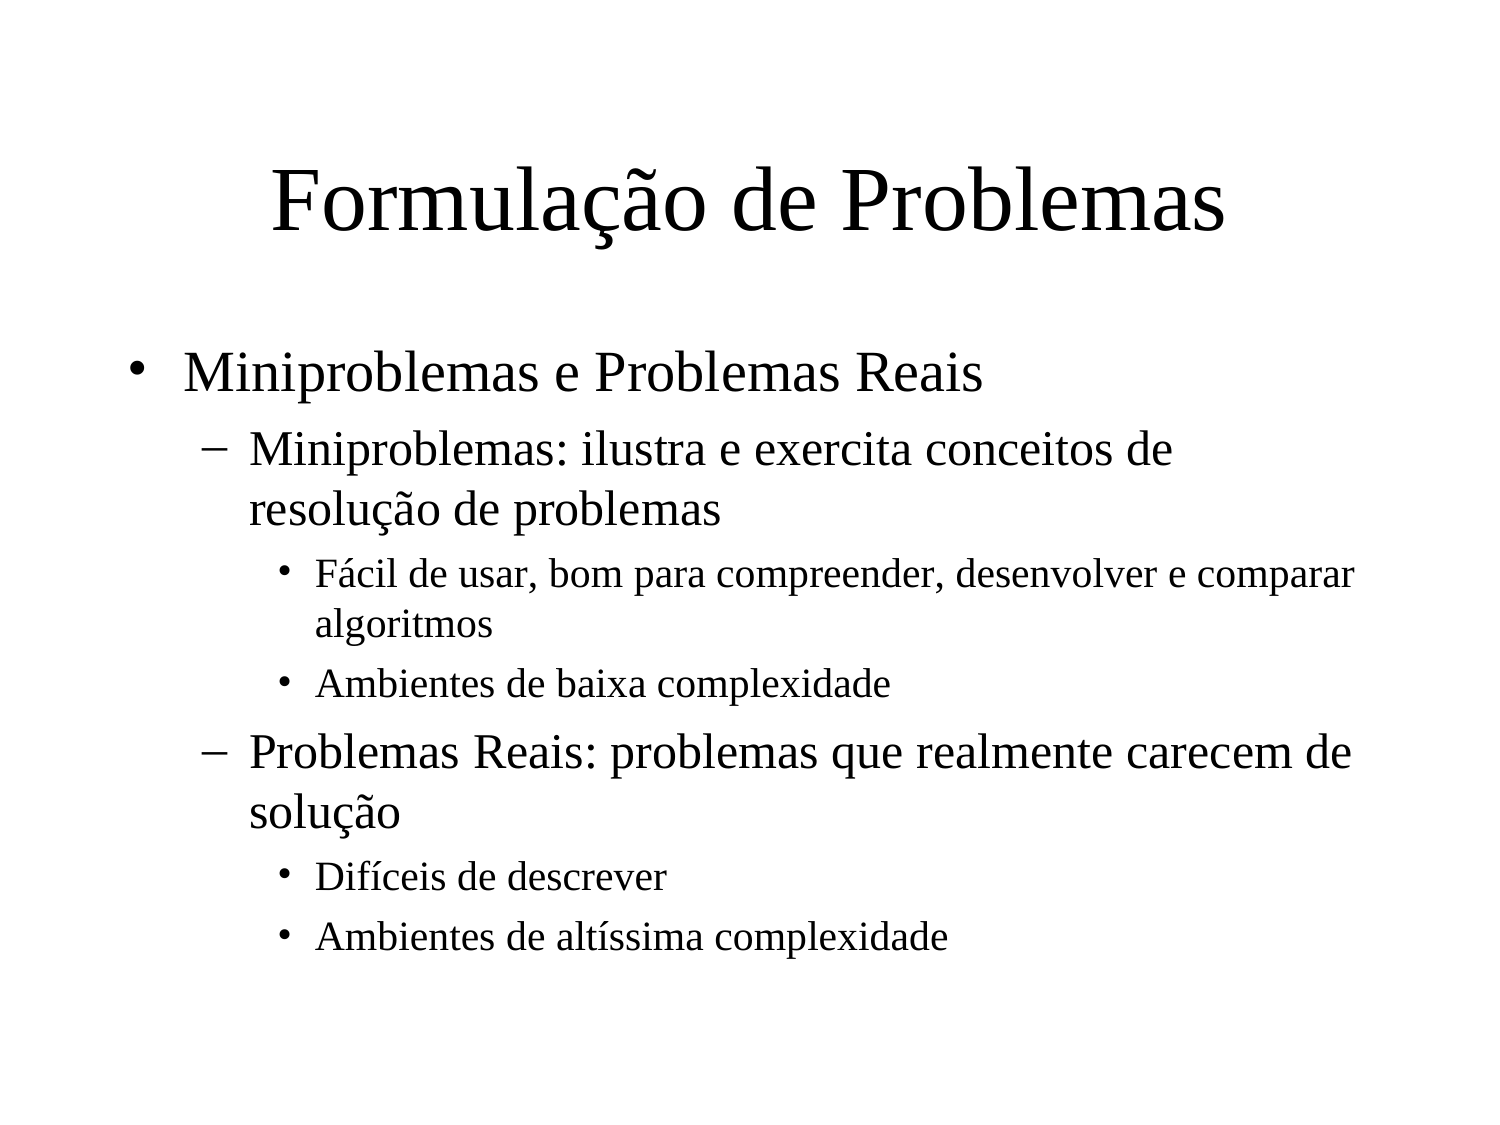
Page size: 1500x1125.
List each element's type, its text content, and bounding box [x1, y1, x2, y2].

title Formulação de Problemas [112, 99, 1388, 288]
list Miniproblemas e Problemas Reais Miniproblemas: ilustra e exercita conceitos de resolução de problemas Fácil de usar, bom para compreender, desenvolver e comparar algoritmos Ambientes de baixa complexidade Problemas Reais: problemas que realmente carecem de solução Difíceis de descrever Ambientes de altíssima complexidade [112, 324, 1388, 1001]
